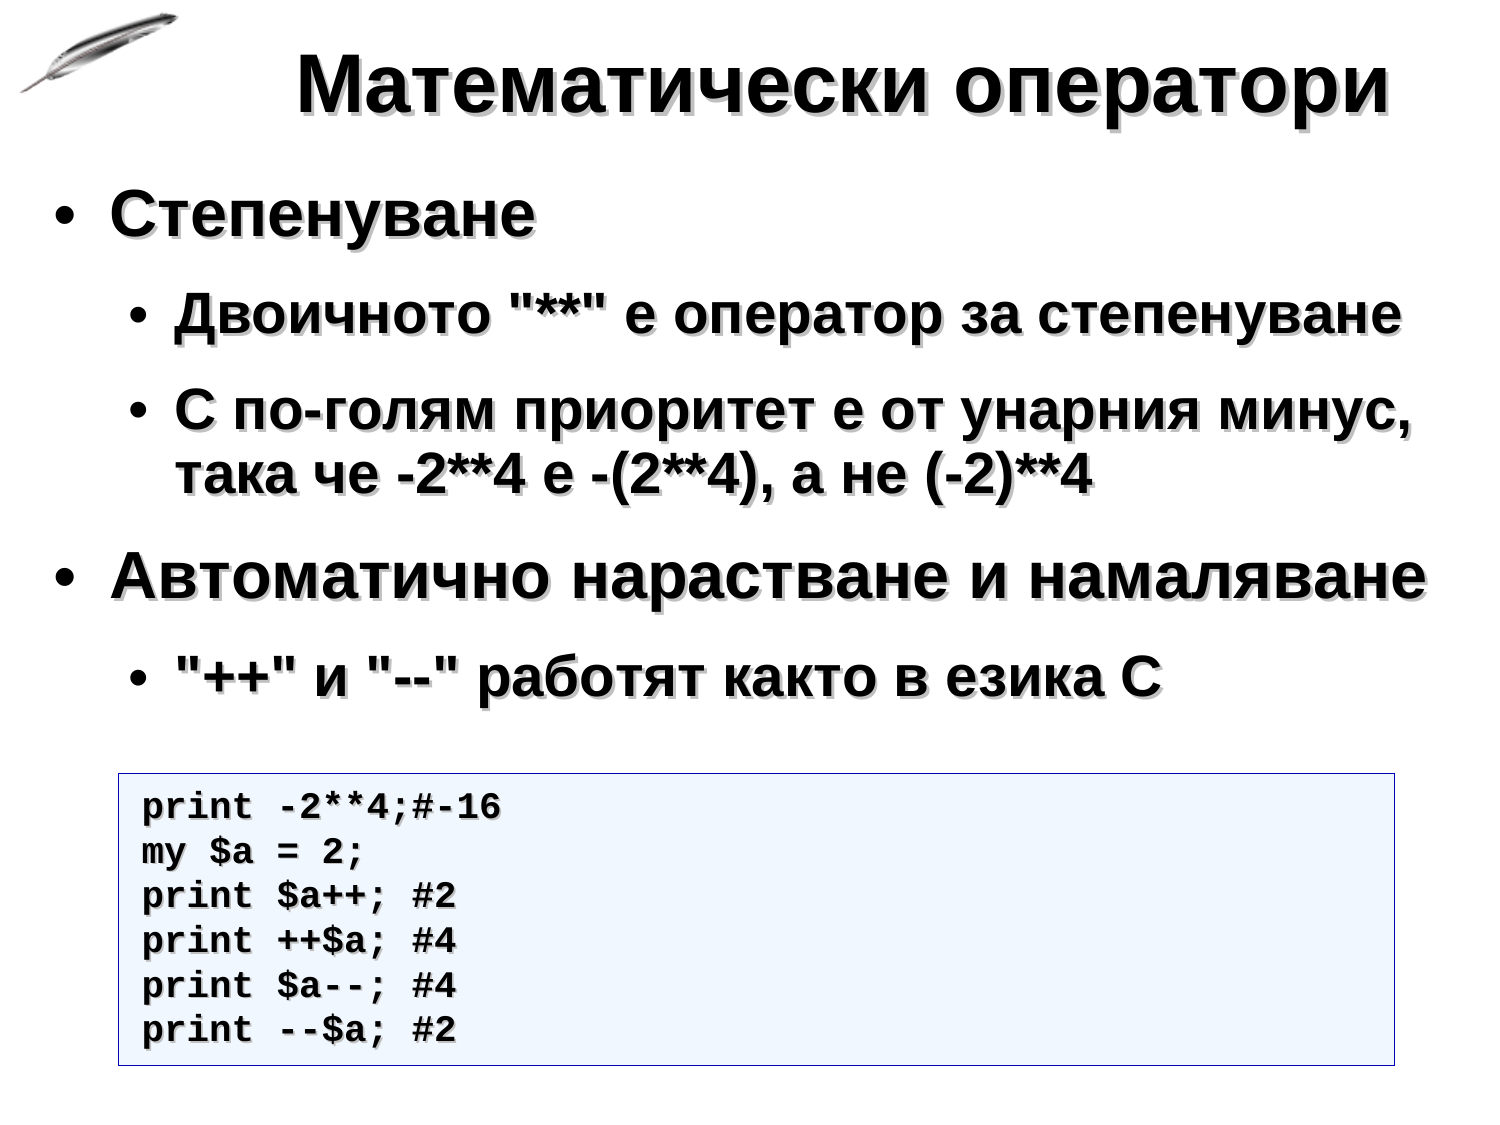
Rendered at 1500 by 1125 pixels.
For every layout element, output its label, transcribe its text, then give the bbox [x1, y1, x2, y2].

picture [16, 11, 184, 95]
list Степенуване Двоичното "**" е оператор за степенуване С по-голям приоритет е от унарния минус, така че -2**4 е -(2**4), а не (-2)**4 Автоматично нарастване и намаляване "++" и "--" работят както в езика C [53, 177, 1447, 1125]
title Математически оператори [295, 0, 1500, 178]
text_box print -2**4;#-16 my $a = 2; print $a++; #2 print ++$a; #4 print $a--; #4 print --$a; #2 [118, 773, 1394, 1066]
